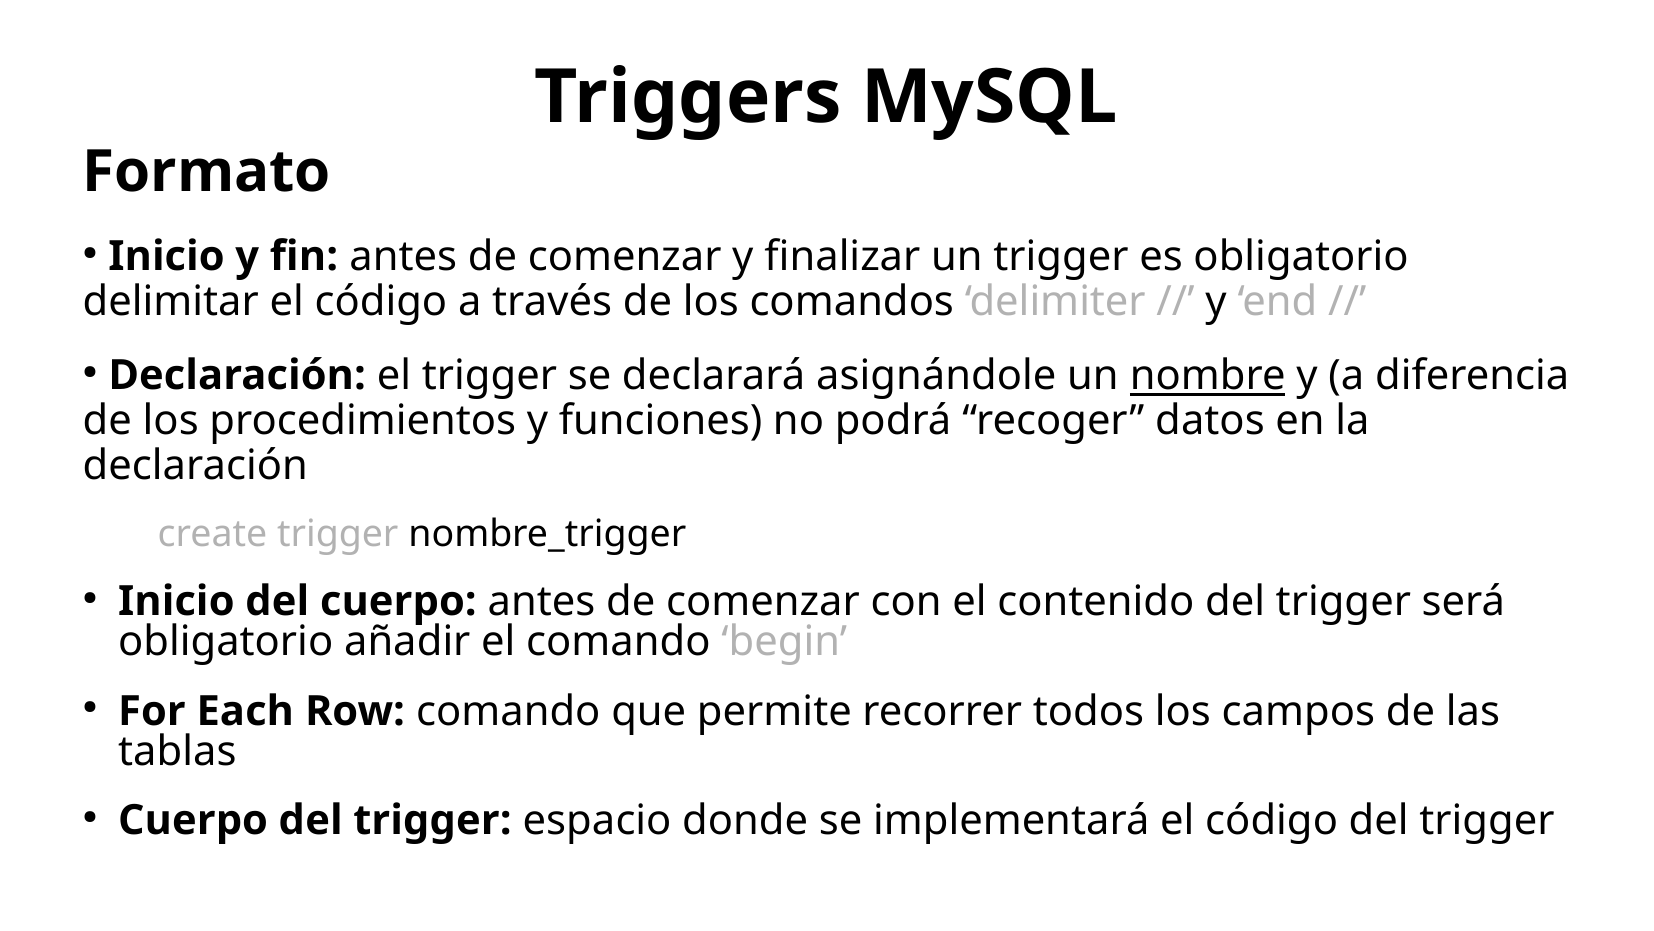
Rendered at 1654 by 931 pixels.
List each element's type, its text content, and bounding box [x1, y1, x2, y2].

title Triggers MySQL [82, 37, 1571, 141]
list Formato Inicio y fin: antes de comenzar y finalizar un trigger es obligatorio delimitar el código a través de los comandos ‘delimiter //’ y ‘end //’ Declaración: el trigger se declarará asignándole un nombre y (a diferencia de los procedimientos y funciones) no podrá “recoger” datos en la declaración create trigger nombre_trigger Inicio del cuerpo: antes de comenzar con el contenido del trigger será obligatorio añadir el comando ‘begin’ For Each Row: comando que permite recorrer todos los campos de las tablas Cuerpo del trigger: espacio donde se implementará el código del trigger [82, 141, 1595, 851]
